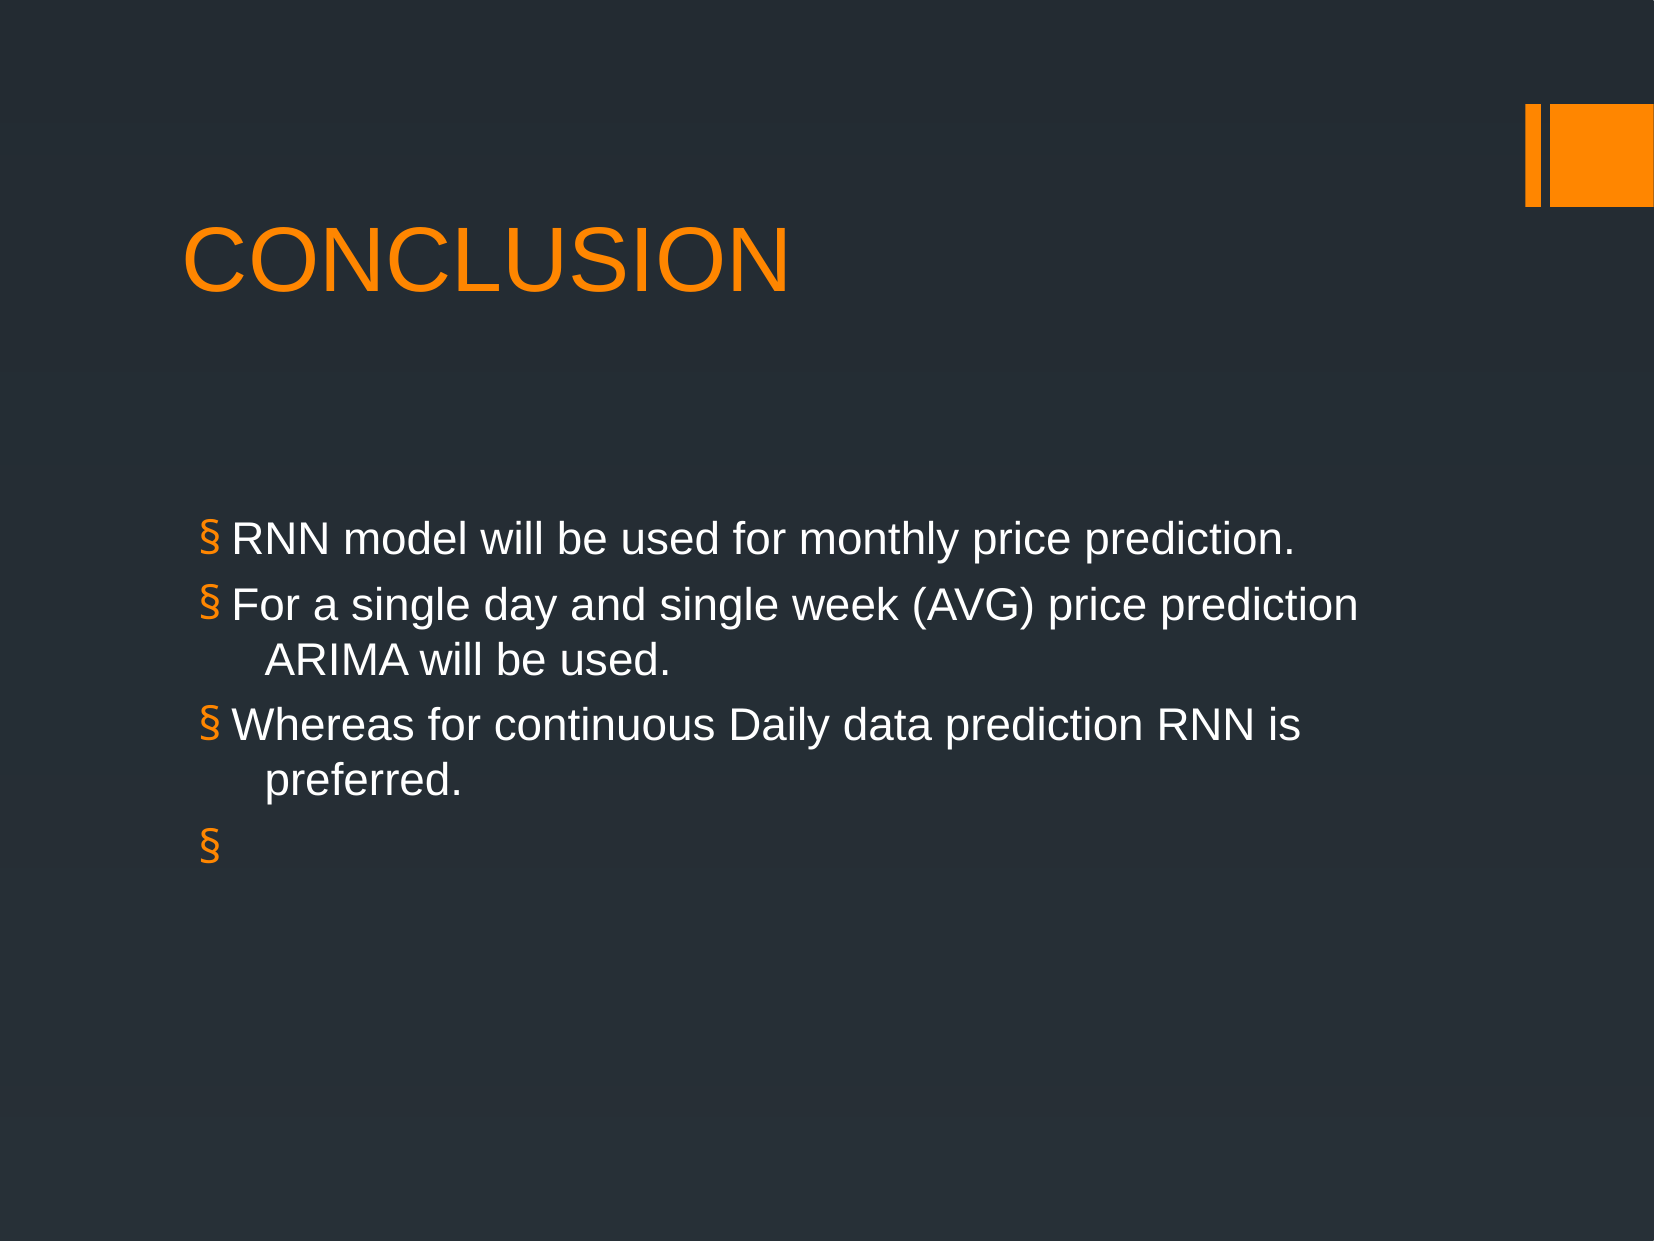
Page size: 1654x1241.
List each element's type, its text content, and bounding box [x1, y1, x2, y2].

title CONCLUSION [165, 109, 1489, 318]
list RNN model will be used for monthly price prediction. For a single day and single week (AVG) price prediction ARIMA will be used. Whereas for continuous Daily data prediction RNN is preferred. [165, 500, 1489, 1141]
